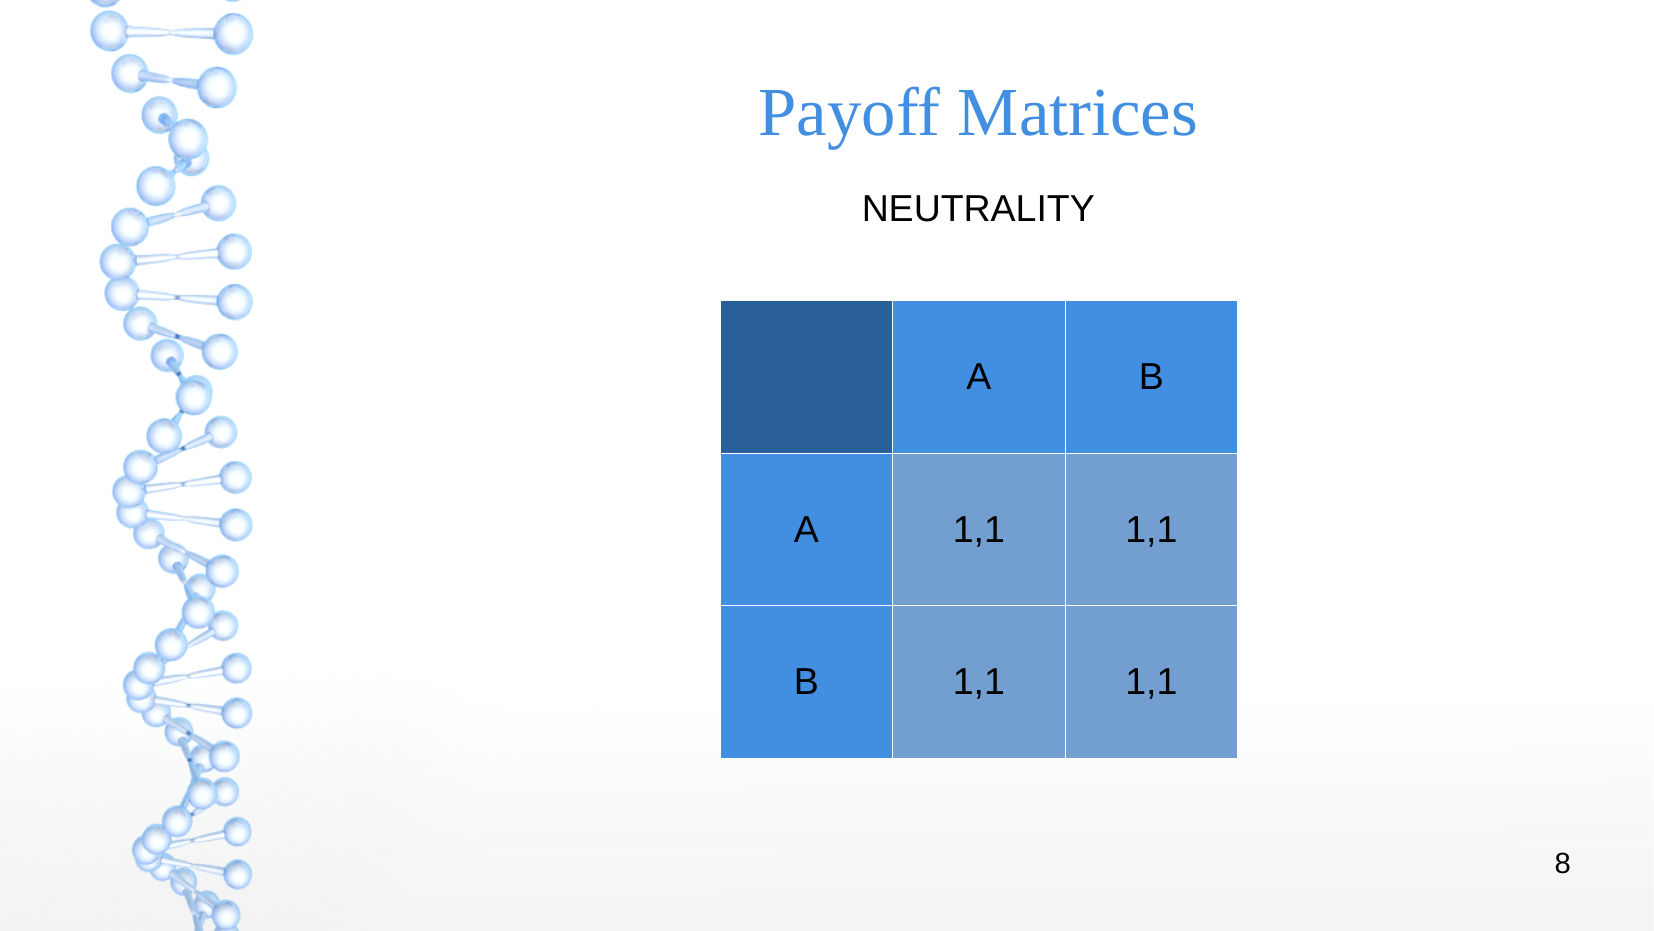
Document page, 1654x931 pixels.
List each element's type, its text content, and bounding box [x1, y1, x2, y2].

table_cell 1,1 [1066, 606, 1237, 758]
table_header B [1066, 301, 1237, 453]
table_cell 1,1 [893, 606, 1065, 758]
table_header A [893, 301, 1065, 453]
table_header [721, 301, 892, 453]
table_cell 1,1 [1066, 454, 1237, 605]
title Payoff Matrices [303, 35, 1654, 180]
table_cell A [721, 454, 892, 605]
table_cell 1,1 [893, 454, 1065, 605]
table_cell B [721, 606, 892, 758]
text_box NEUTRALITY [303, 180, 1654, 237]
picture [0, 0, 1654, 931]
